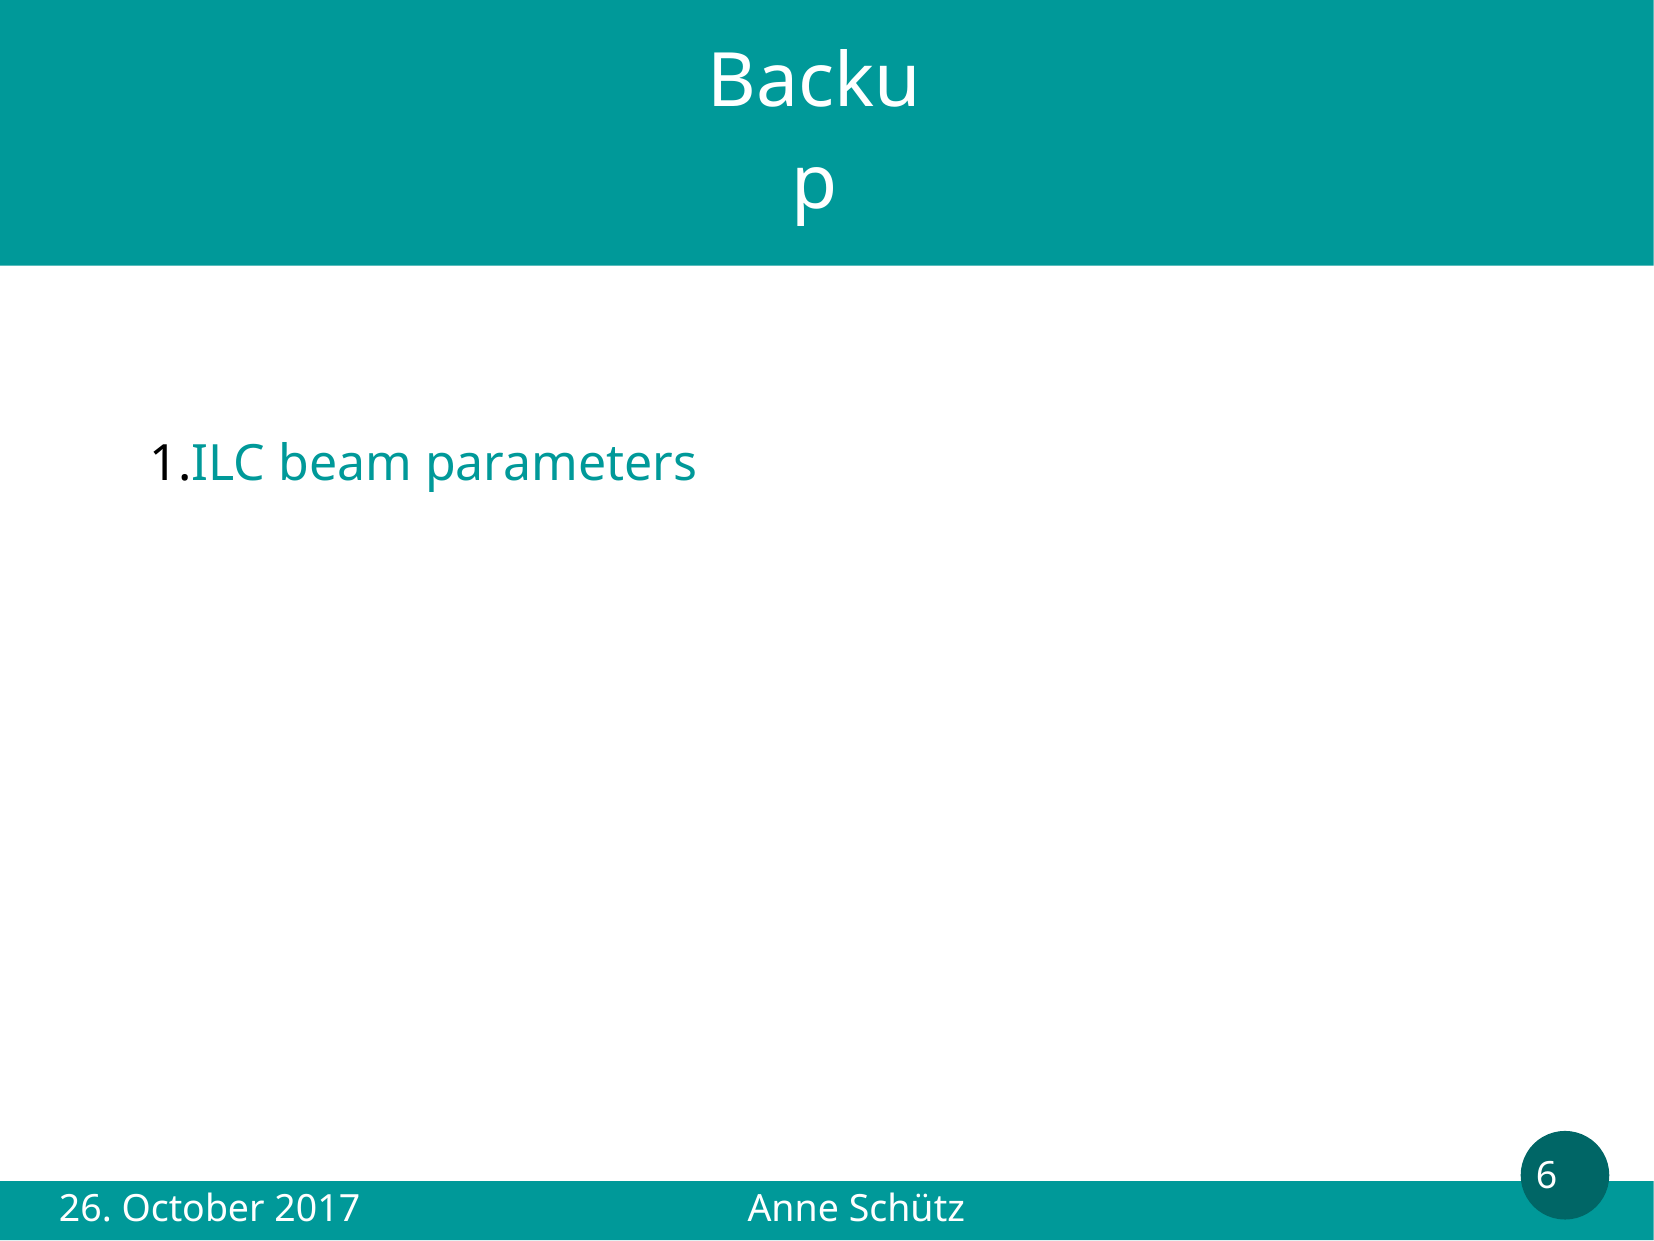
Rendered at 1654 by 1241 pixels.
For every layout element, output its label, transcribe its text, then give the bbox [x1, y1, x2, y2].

text_box ILC beam parameters [135, 420, 1546, 651]
title Backup [707, 23, 931, 234]
